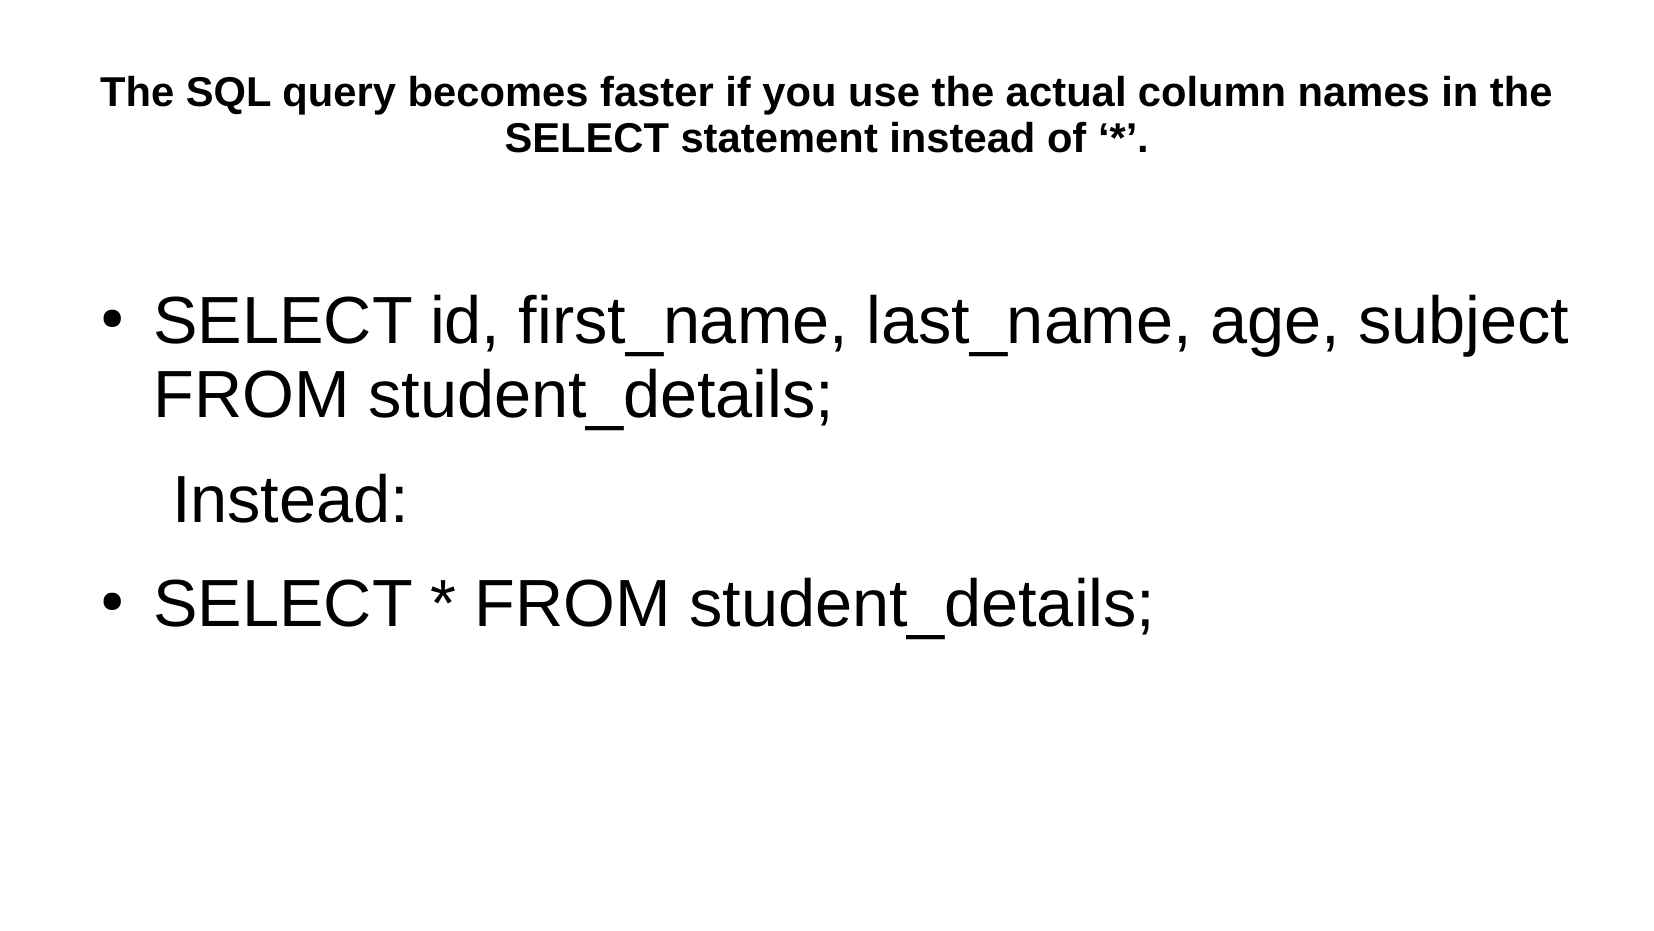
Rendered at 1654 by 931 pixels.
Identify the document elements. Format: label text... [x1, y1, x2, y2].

list SELECT id, first_name, last_name, age, subject FROM student_details; Instead: SELECT * FROM student_details; [82, 282, 1571, 822]
title The SQL query becomes faster if you use the actual column names in the SELECT statement instead of ‘*’. [82, 37, 1571, 193]
